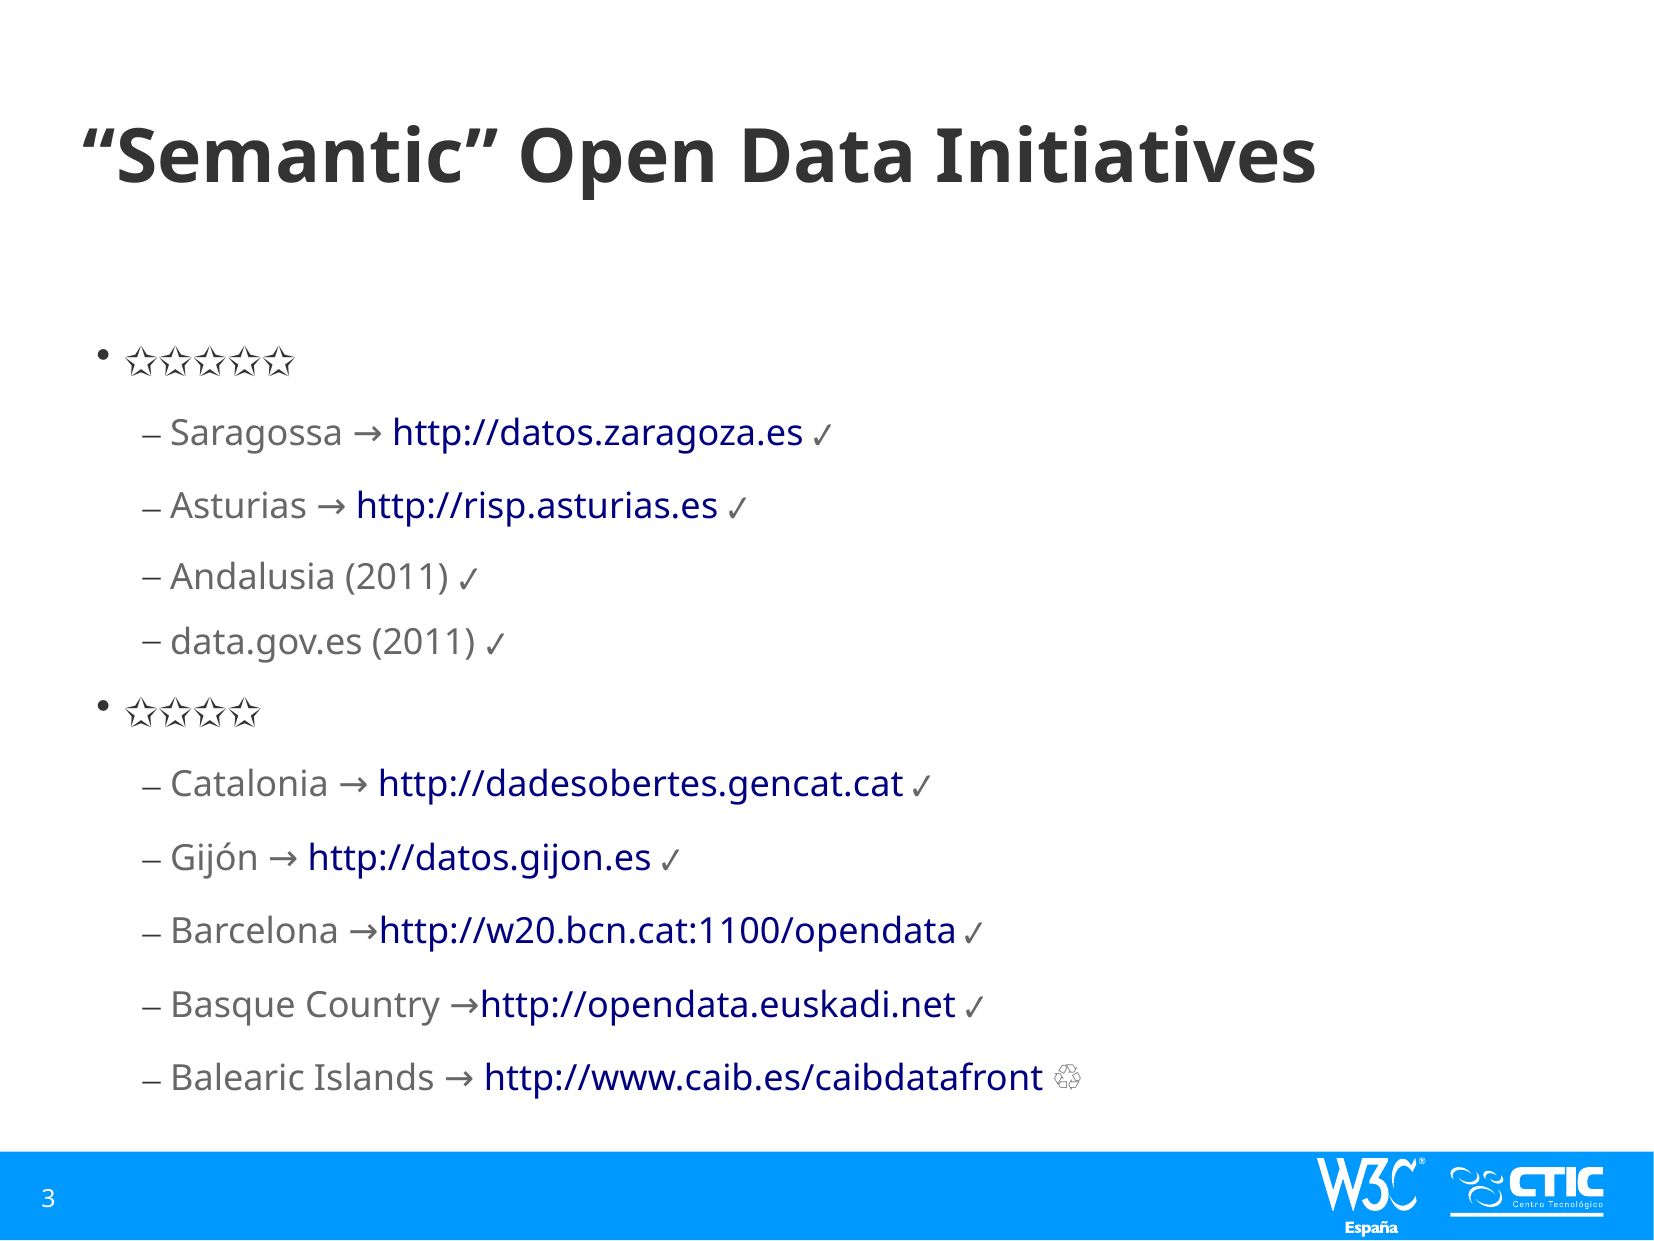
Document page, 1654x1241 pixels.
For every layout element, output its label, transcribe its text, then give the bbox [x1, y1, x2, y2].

list ✩✩✩✩✩ Saragossa → http://datos.zaragoza.es ✔ Asturias → http://risp.asturias.es ✔ Andalusia (2011) ✔ data.gov.es (2011) ✔ ✩✩✩✩ Catalonia → http://dadesobertes.gencat.cat ✔ Gijón → http://datos.gijon.es ✔ Barcelona →http://w20.bcn.cat:1100/opendata ✔ Basque Country →http://opendata.euskadi.net ✔ Balearic Islands → http://www.caib.es/caibdatafront ♲ [87, 301, 1579, 1121]
title “Semantic” Open Data Initiatives [82, 49, 1571, 257]
